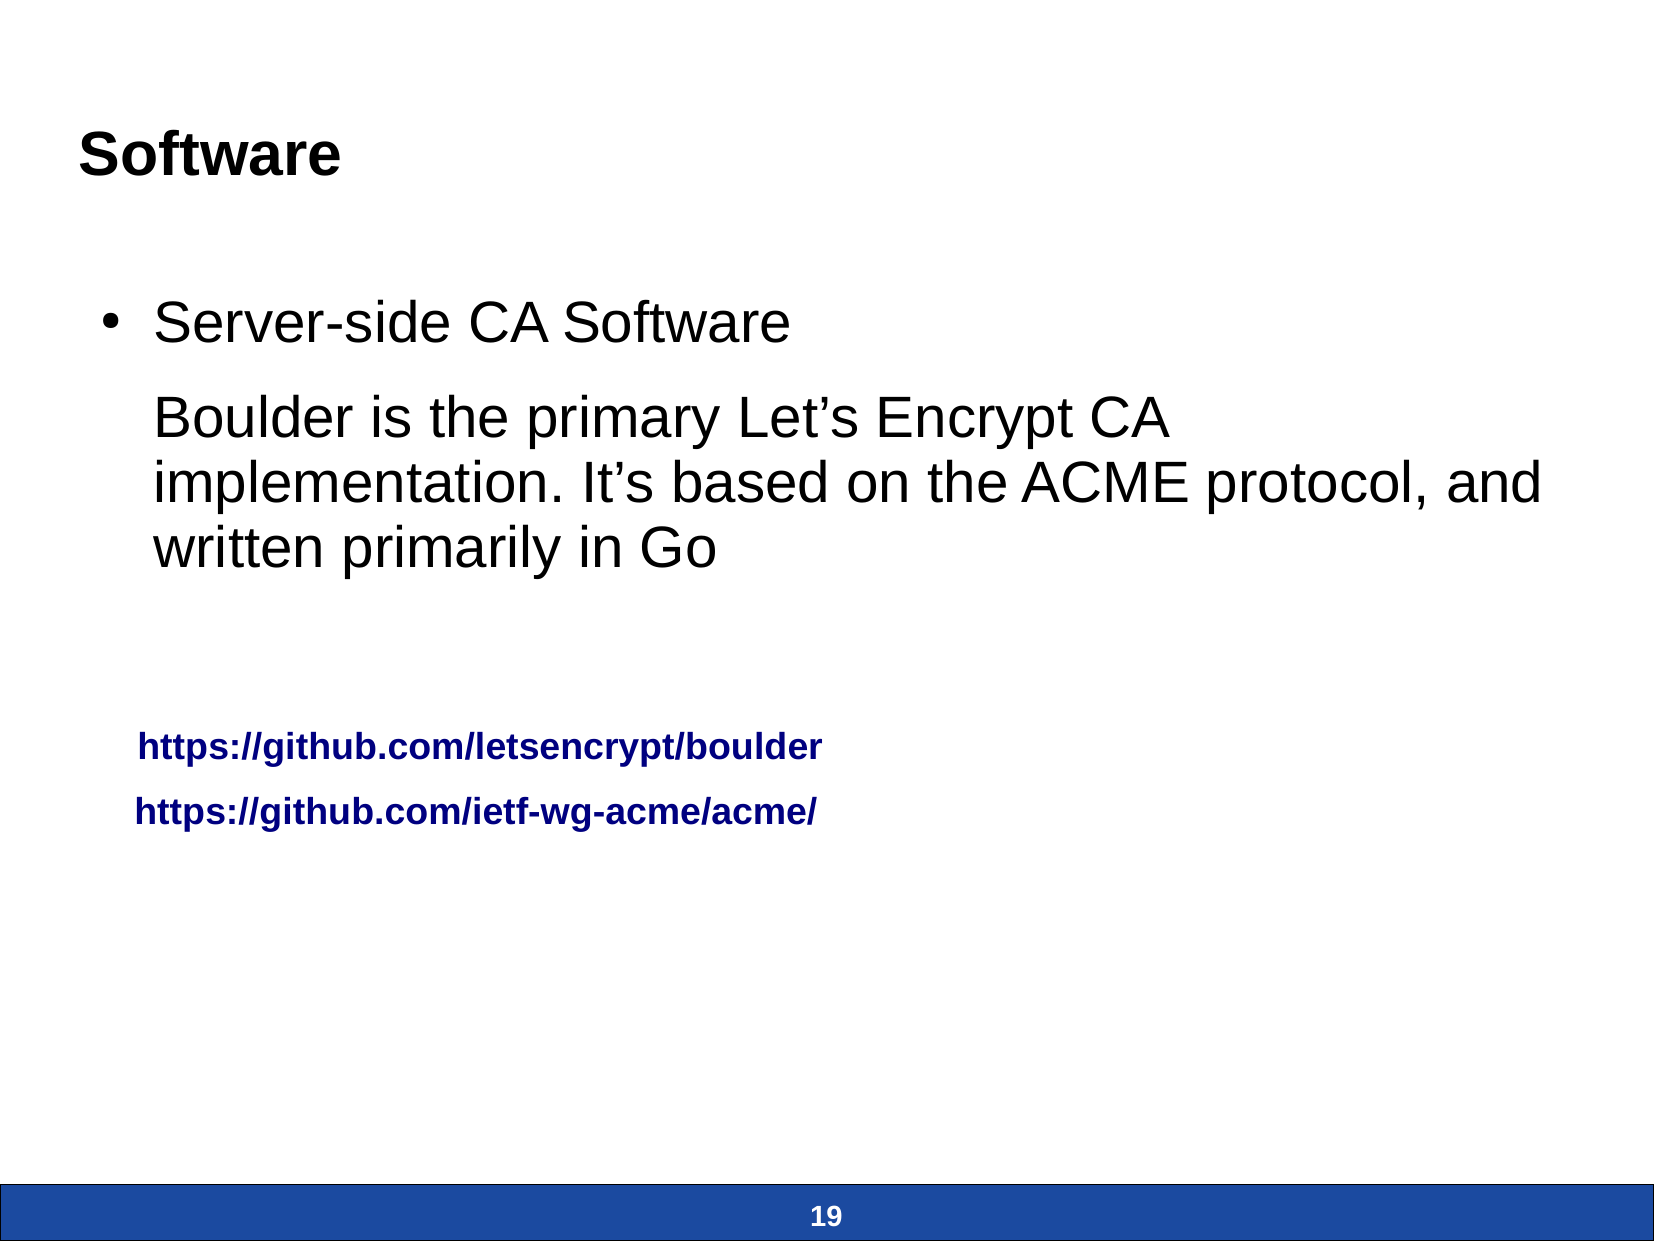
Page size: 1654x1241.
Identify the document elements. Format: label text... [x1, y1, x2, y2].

text_box https://github.com/ietf-wg-acme/acme/ [119, 782, 834, 840]
text_box https://github.com/letsencrypt/boulder [122, 718, 839, 775]
list Server-side CA Software Boulder is the primary Let’s Encrypt CA implementation. It’s based on the ACME protocol, and written primarily in Go [82, 290, 1571, 1089]
title Software [78, 50, 1567, 258]
